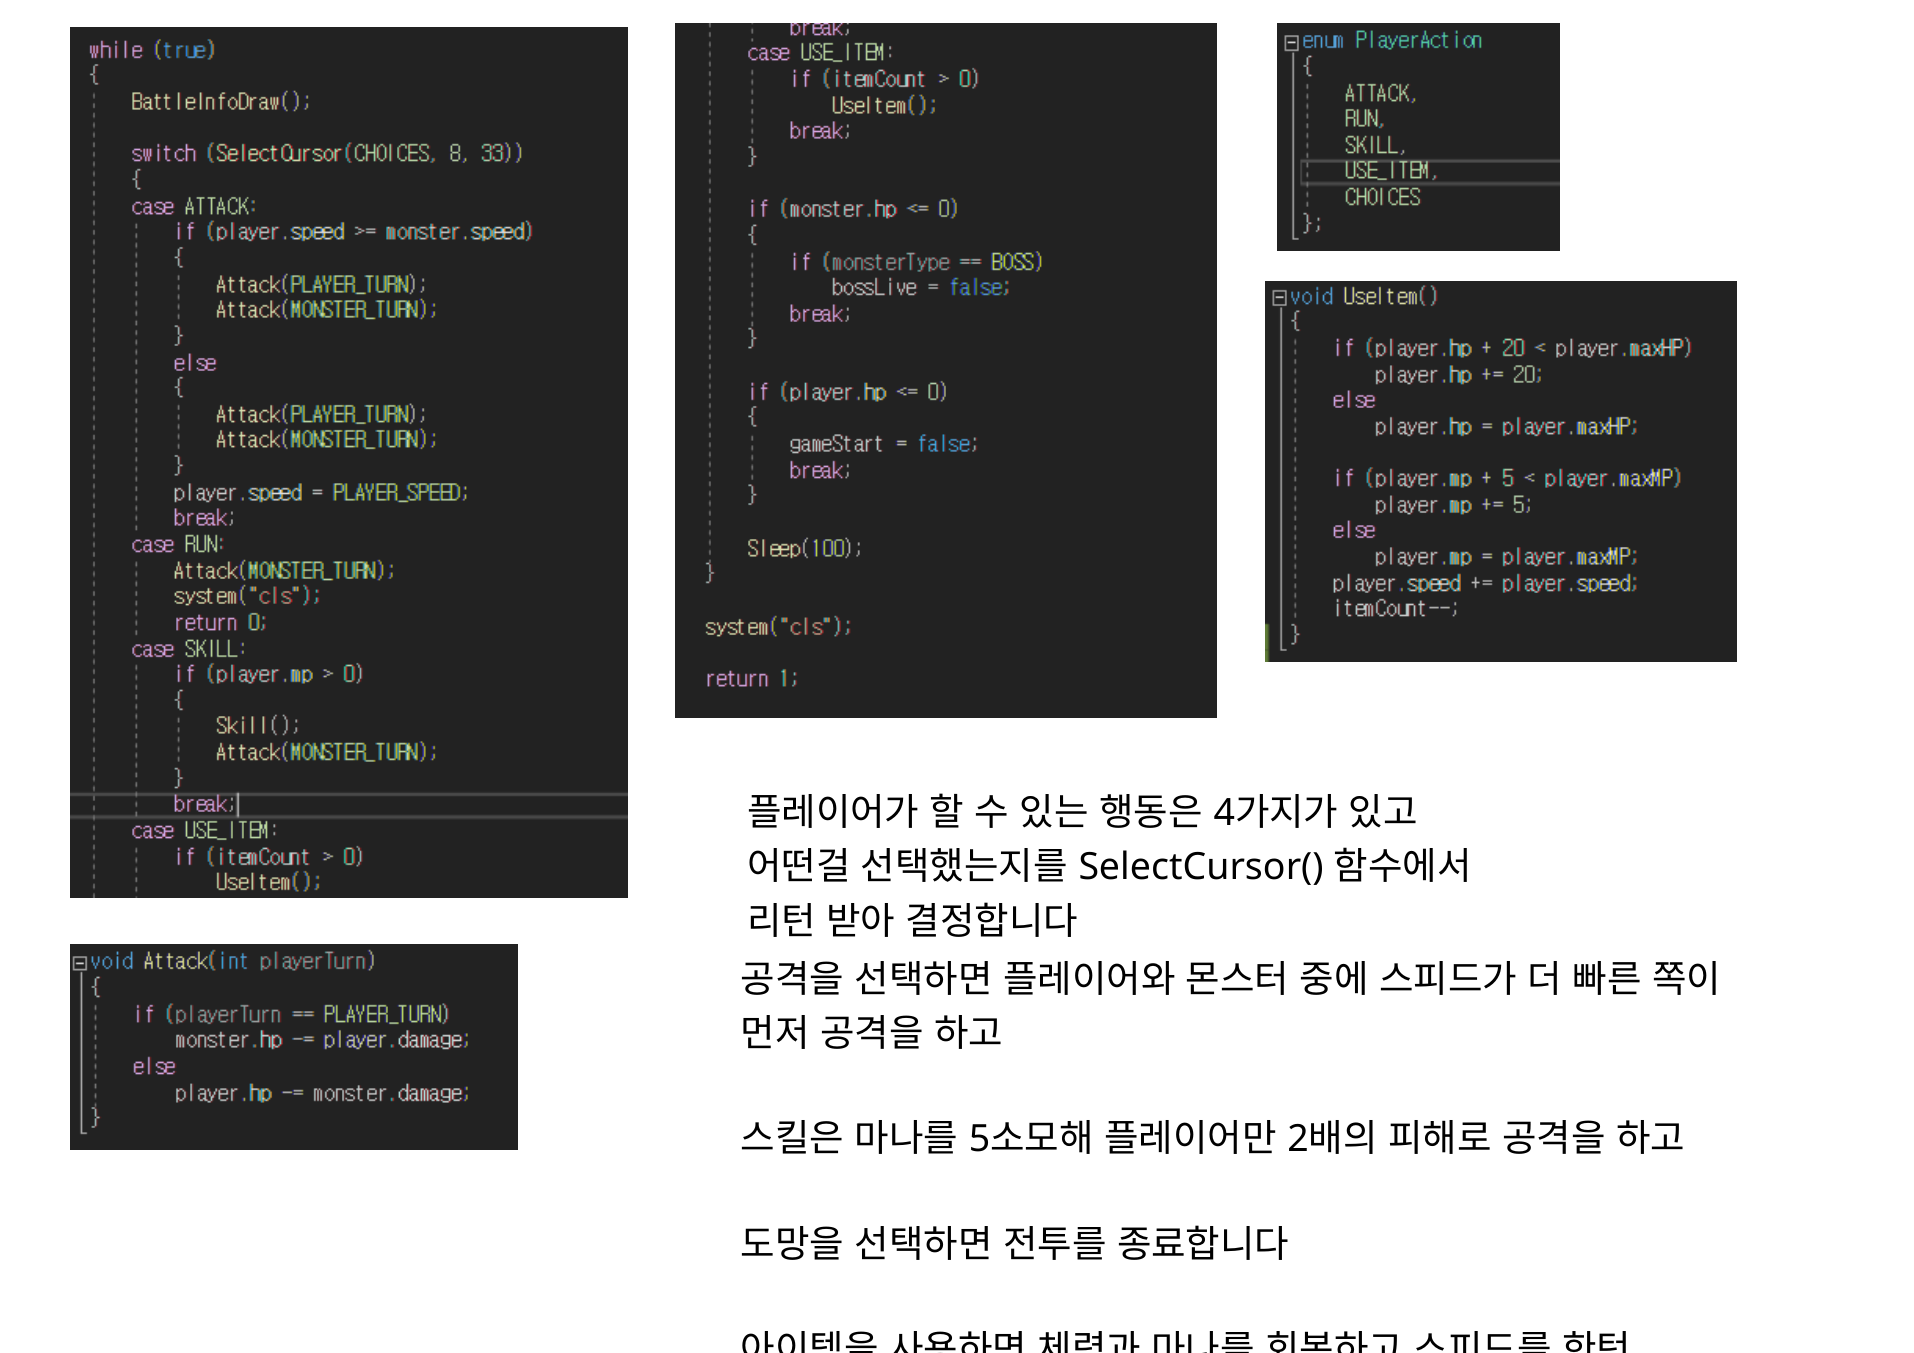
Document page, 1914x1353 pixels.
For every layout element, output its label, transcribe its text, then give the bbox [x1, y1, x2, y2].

picture [70, 944, 518, 1150]
picture [1265, 281, 1737, 662]
picture [70, 27, 628, 898]
picture [1277, 23, 1560, 251]
text_box 공격을 선택하면 플레이어와 몬스터 중에 스피드가 더 빠른 쪽이 먼저 공격을 하고 스킬은 마나를 5소모해 플레이어만 2배의 피해로 공격을 하고 도망을 선택하면 전투를 종료합니다 아이템을 사용하면 체력과 마나를 회복하고 스피드를 한턴 증가시킵니다 [726, 941, 1831, 1294]
picture [675, 23, 1217, 718]
text_box 플레이어가 할 수 있는 행동은 4가지가 있고 어떤걸 선택했는지를 SelectCursor() 함수에서 리턴 받아 결정합니다 [732, 774, 1540, 902]
